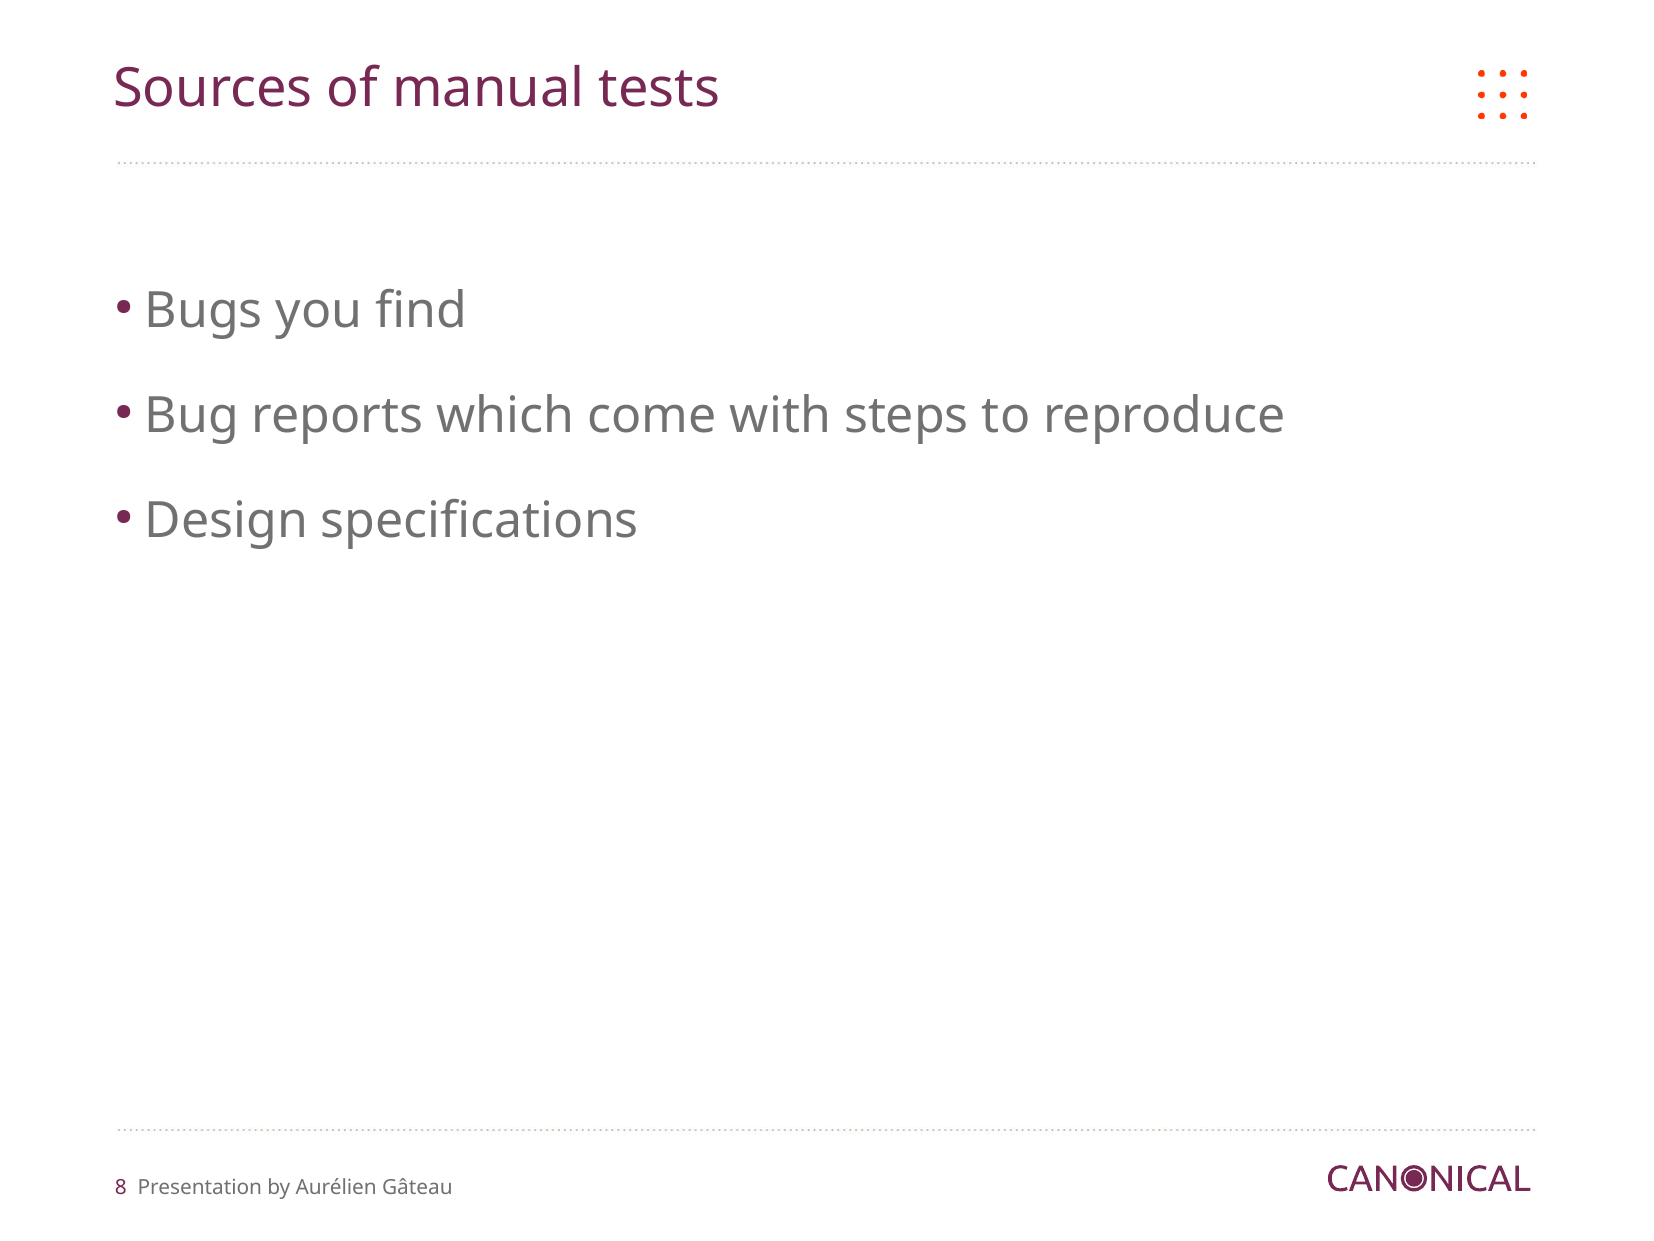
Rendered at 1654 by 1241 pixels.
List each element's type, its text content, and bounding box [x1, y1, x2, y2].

picture [1478, 70, 1527, 119]
list Bugs you find Bug reports which come with steps to reproduce Design specifications [115, 256, 1540, 1076]
picture [116, 160, 1539, 168]
picture [116, 1128, 1539, 1135]
title Sources of manual tests [113, 64, 1382, 107]
